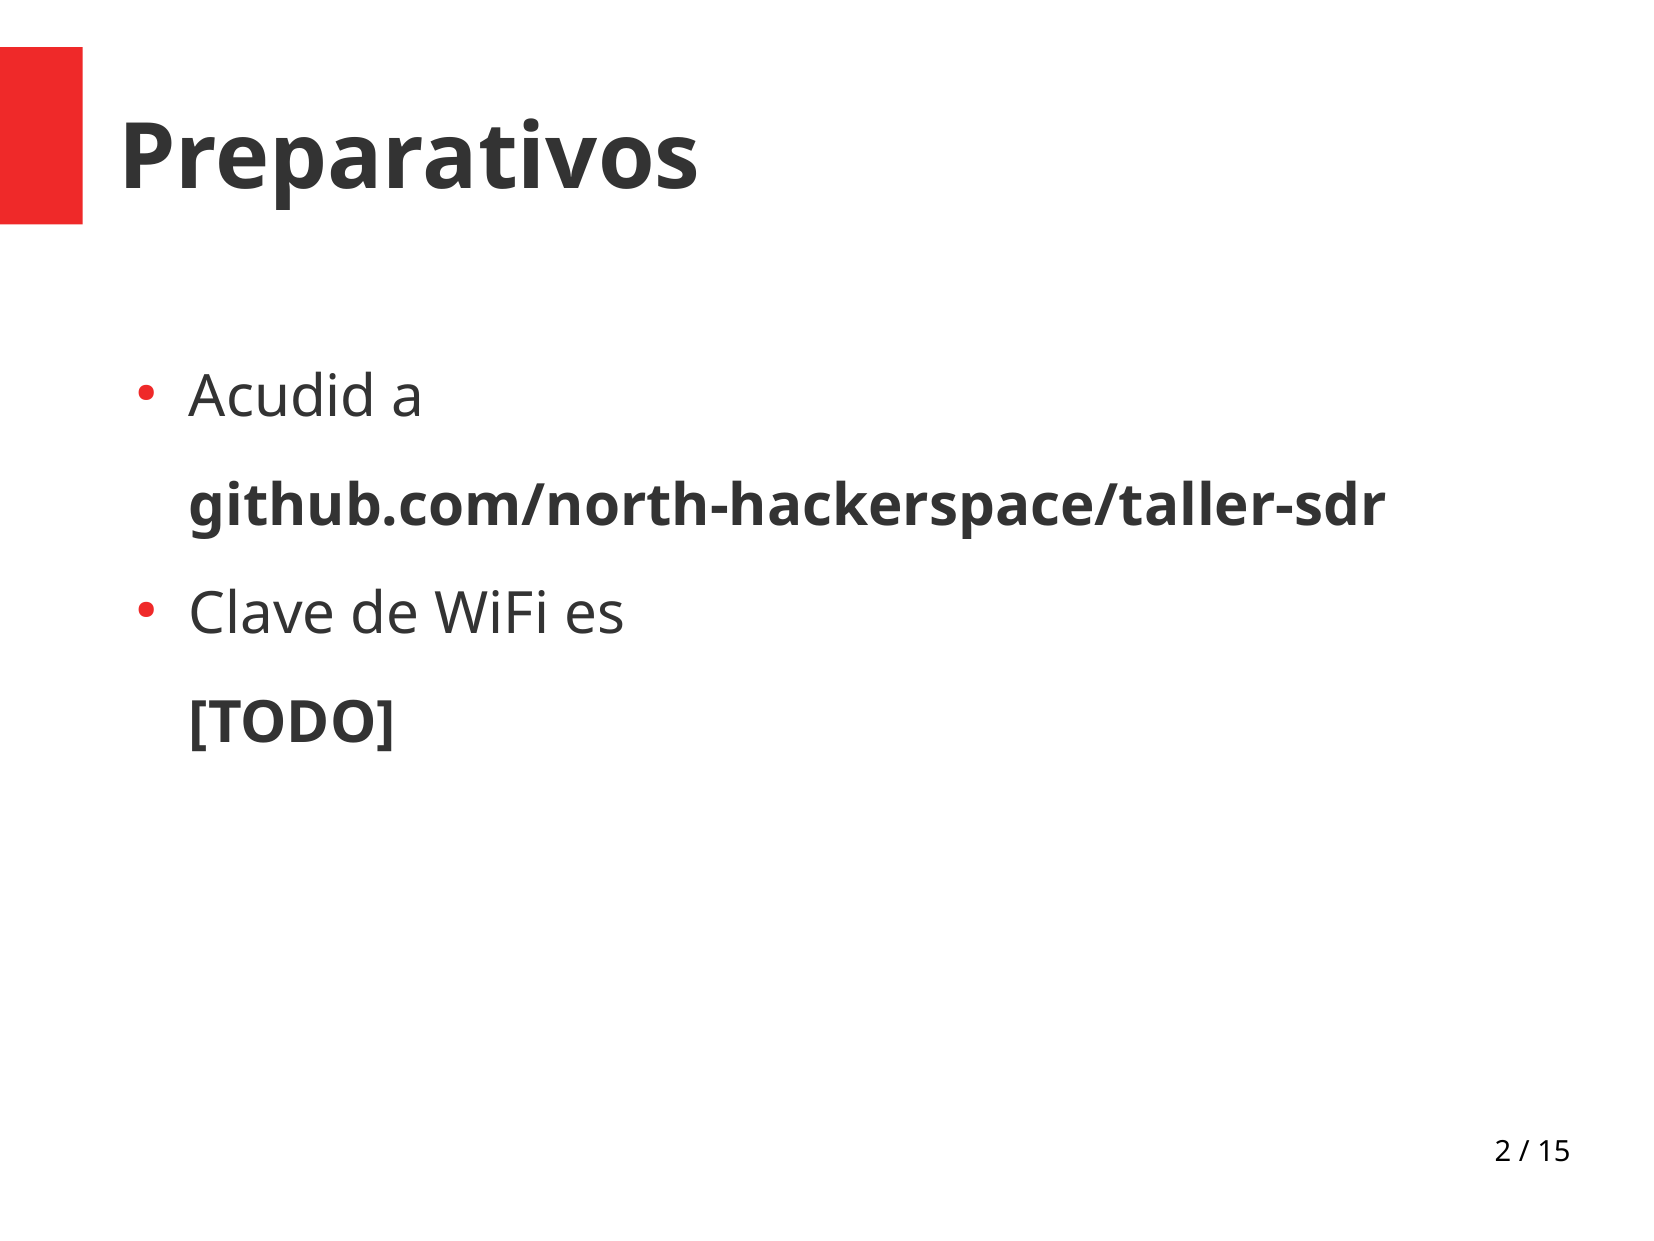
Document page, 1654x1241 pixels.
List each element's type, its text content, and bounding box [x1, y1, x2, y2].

list Acudid a github.com/north-hackerspace/taller-sdr Clave de WiFi es [TODO] [118, 354, 1536, 1074]
title Preparativos [118, 49, 1571, 257]
